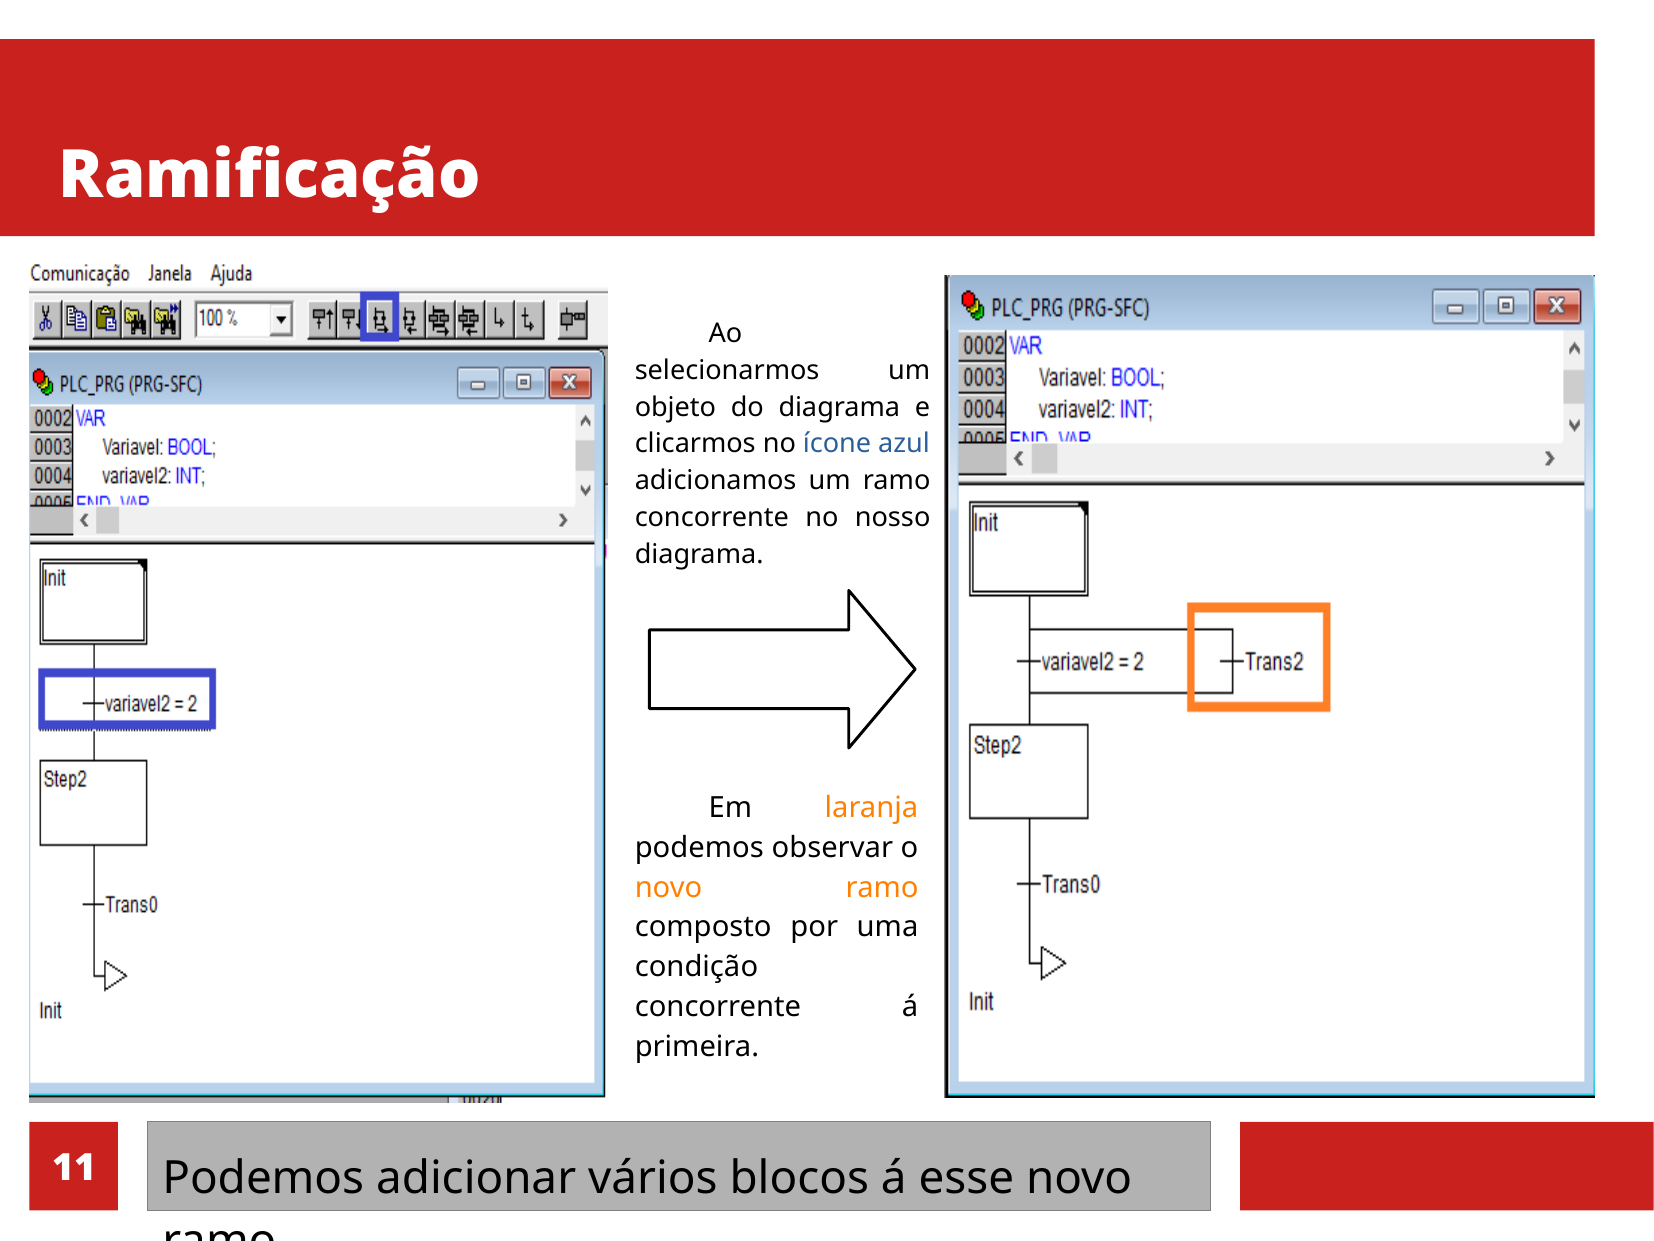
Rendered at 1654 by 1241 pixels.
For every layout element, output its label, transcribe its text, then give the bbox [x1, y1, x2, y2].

title Ramificação [58, 58, 1595, 217]
text_box Podemos adicionar vários blocos á esse novo ramo [147, 1137, 1197, 1241]
text_box Ao selecionarmos um objeto do diagrama e clicarmos no ícone azul adicionamos um ramo concorrente no nosso diagrama. [619, 306, 945, 597]
picture [944, 275, 1595, 1098]
text_box Em laranja podemos observar o novo ramo composto por uma condição concorrente á primeira. [619, 779, 934, 1103]
picture [29, 254, 608, 1103]
text_box [649, 597, 916, 748]
